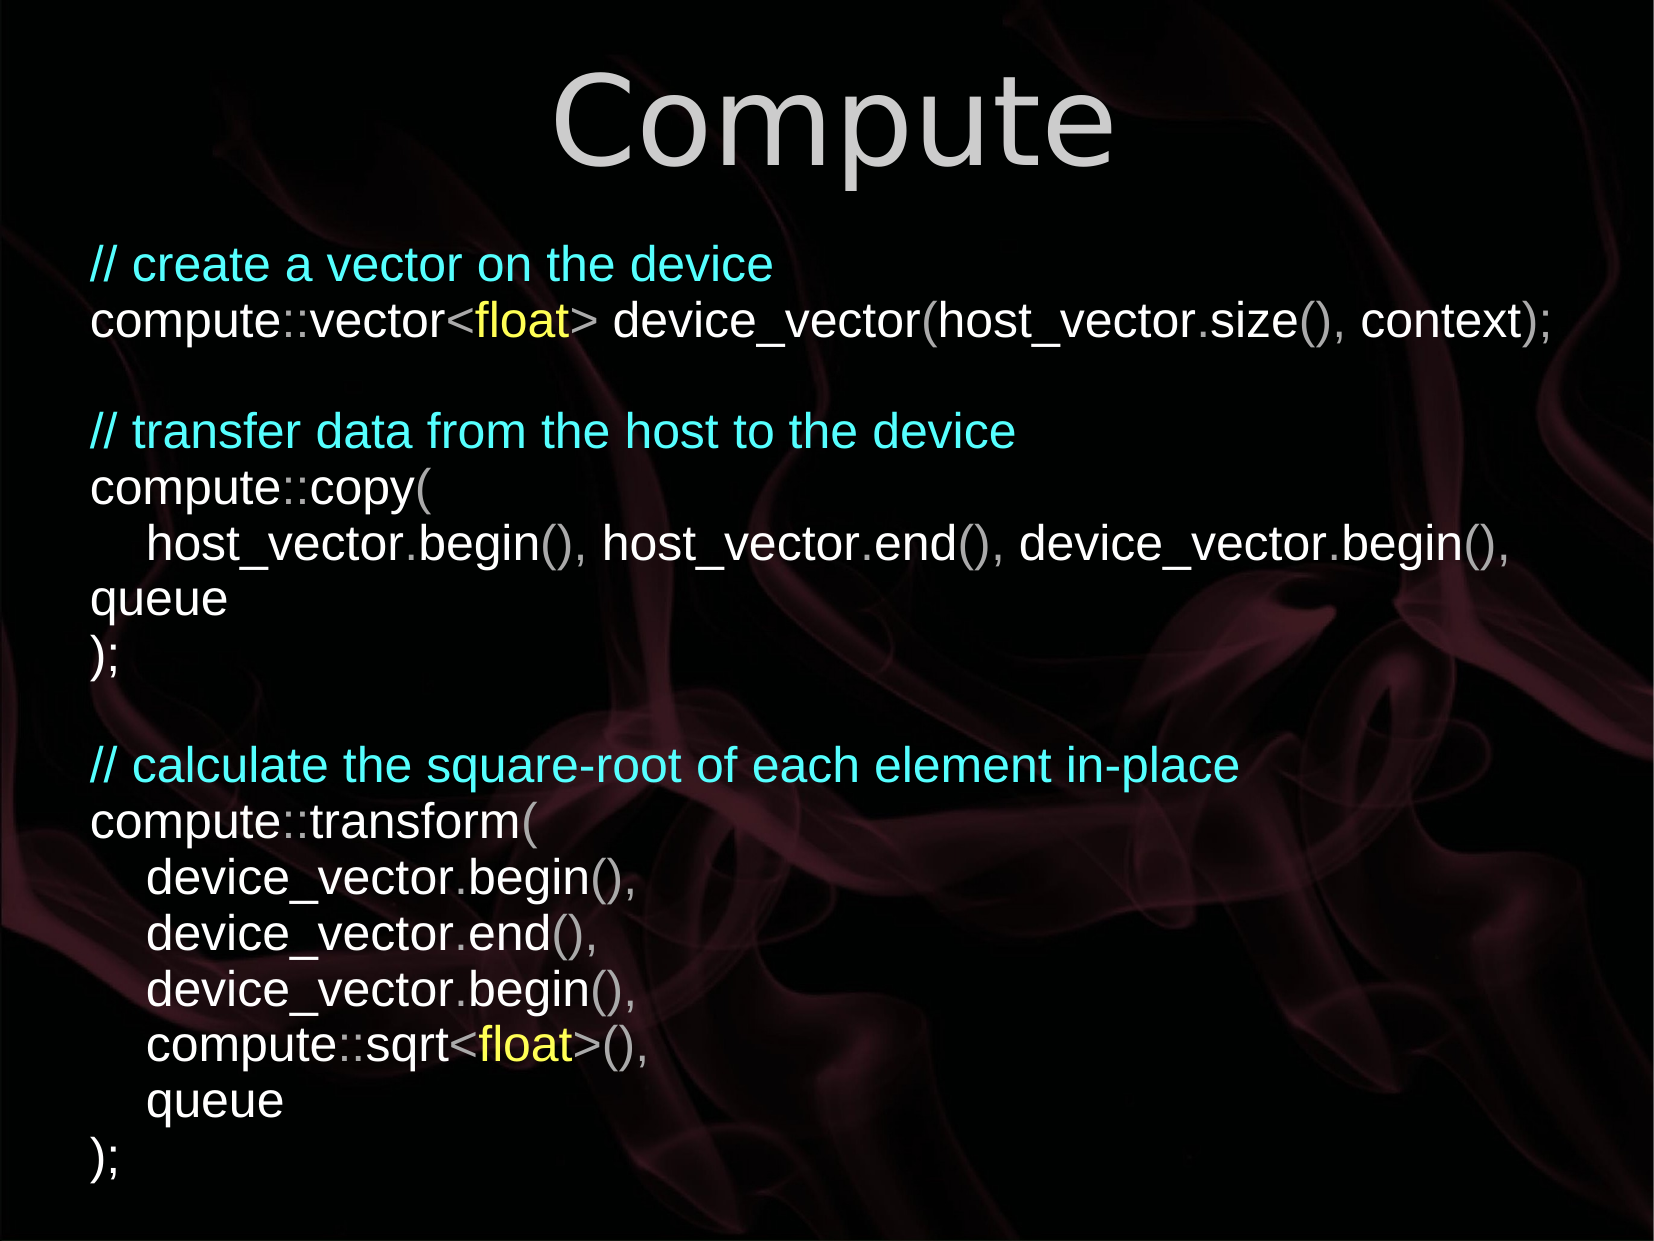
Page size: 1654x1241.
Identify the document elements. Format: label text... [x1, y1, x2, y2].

text_box // create a vector on the device compute::vector<float> device_vector(host_vector.size(), context); // transfer data from the host to the device compute::copy( host_vector.begin(), host_vector.end(), device_vector.begin(), queue ); // calculate the square-root of each element in-place compute::transform( device_vector.begin(), device_vector.end(), device_vector.begin(), compute::sqrt<float>(), queue ); [75, 228, 1621, 1201]
title Compute [90, 45, 1579, 200]
picture [0, 0, 1654, 1241]
